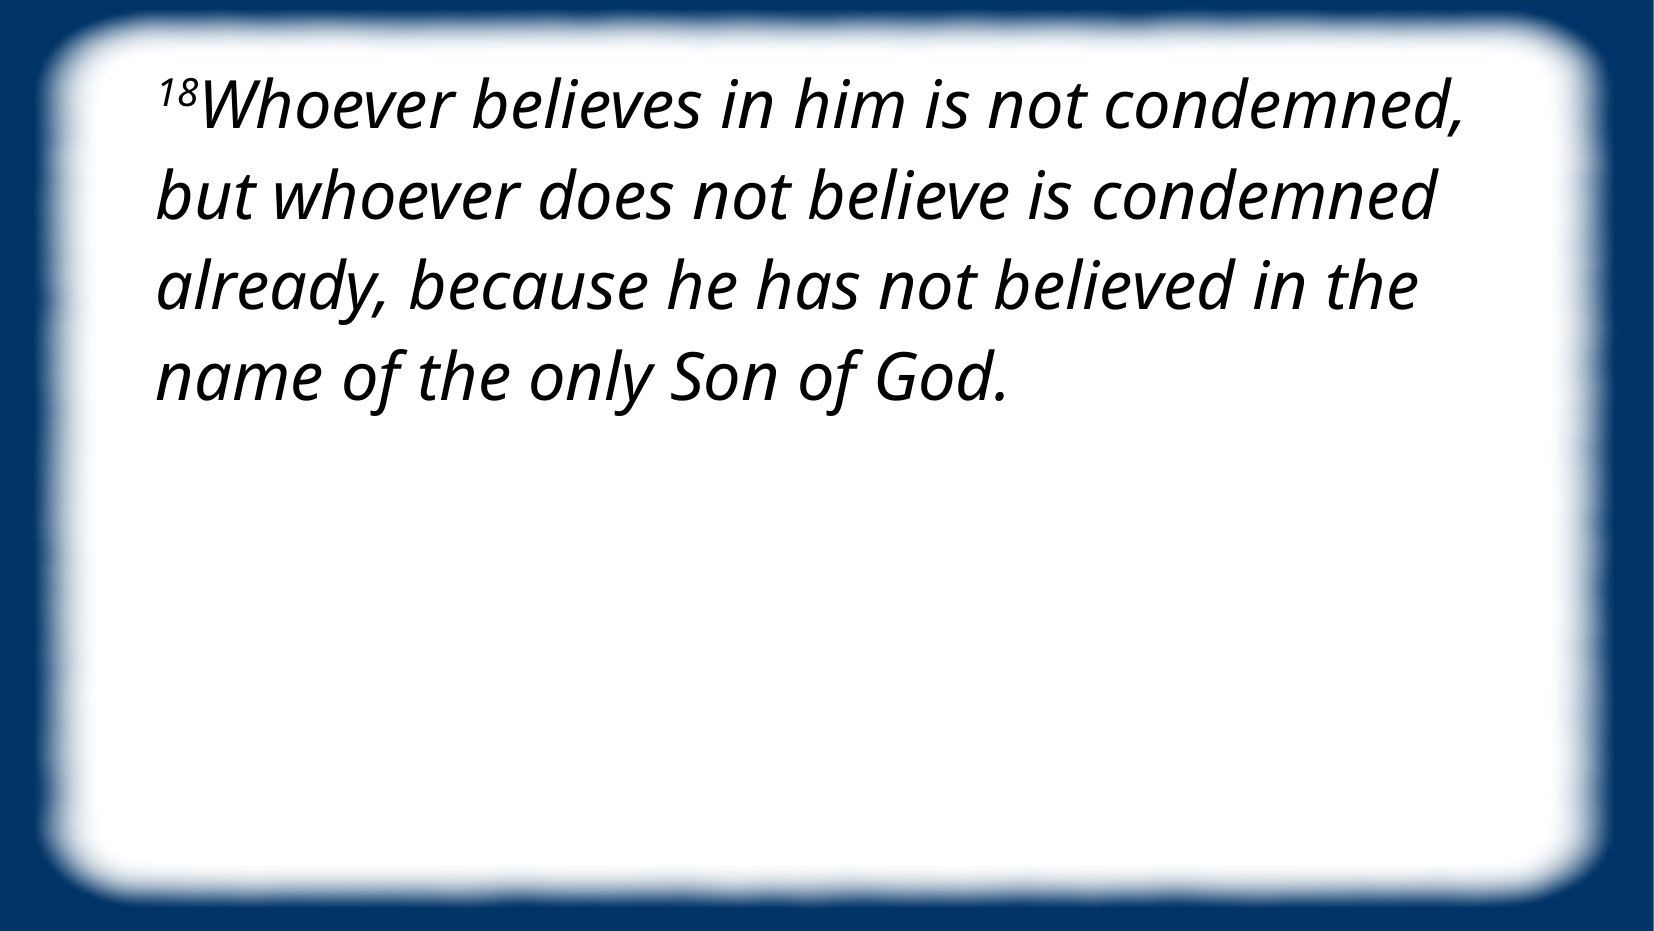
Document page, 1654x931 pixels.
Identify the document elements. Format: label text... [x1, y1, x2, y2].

text_box 18Whoever believes in him is not condemned, but whoever does not believe is condemned already, because he has not believed in the name of the only Son of God. [141, 49, 1507, 425]
picture [0, 0, 1654, 931]
